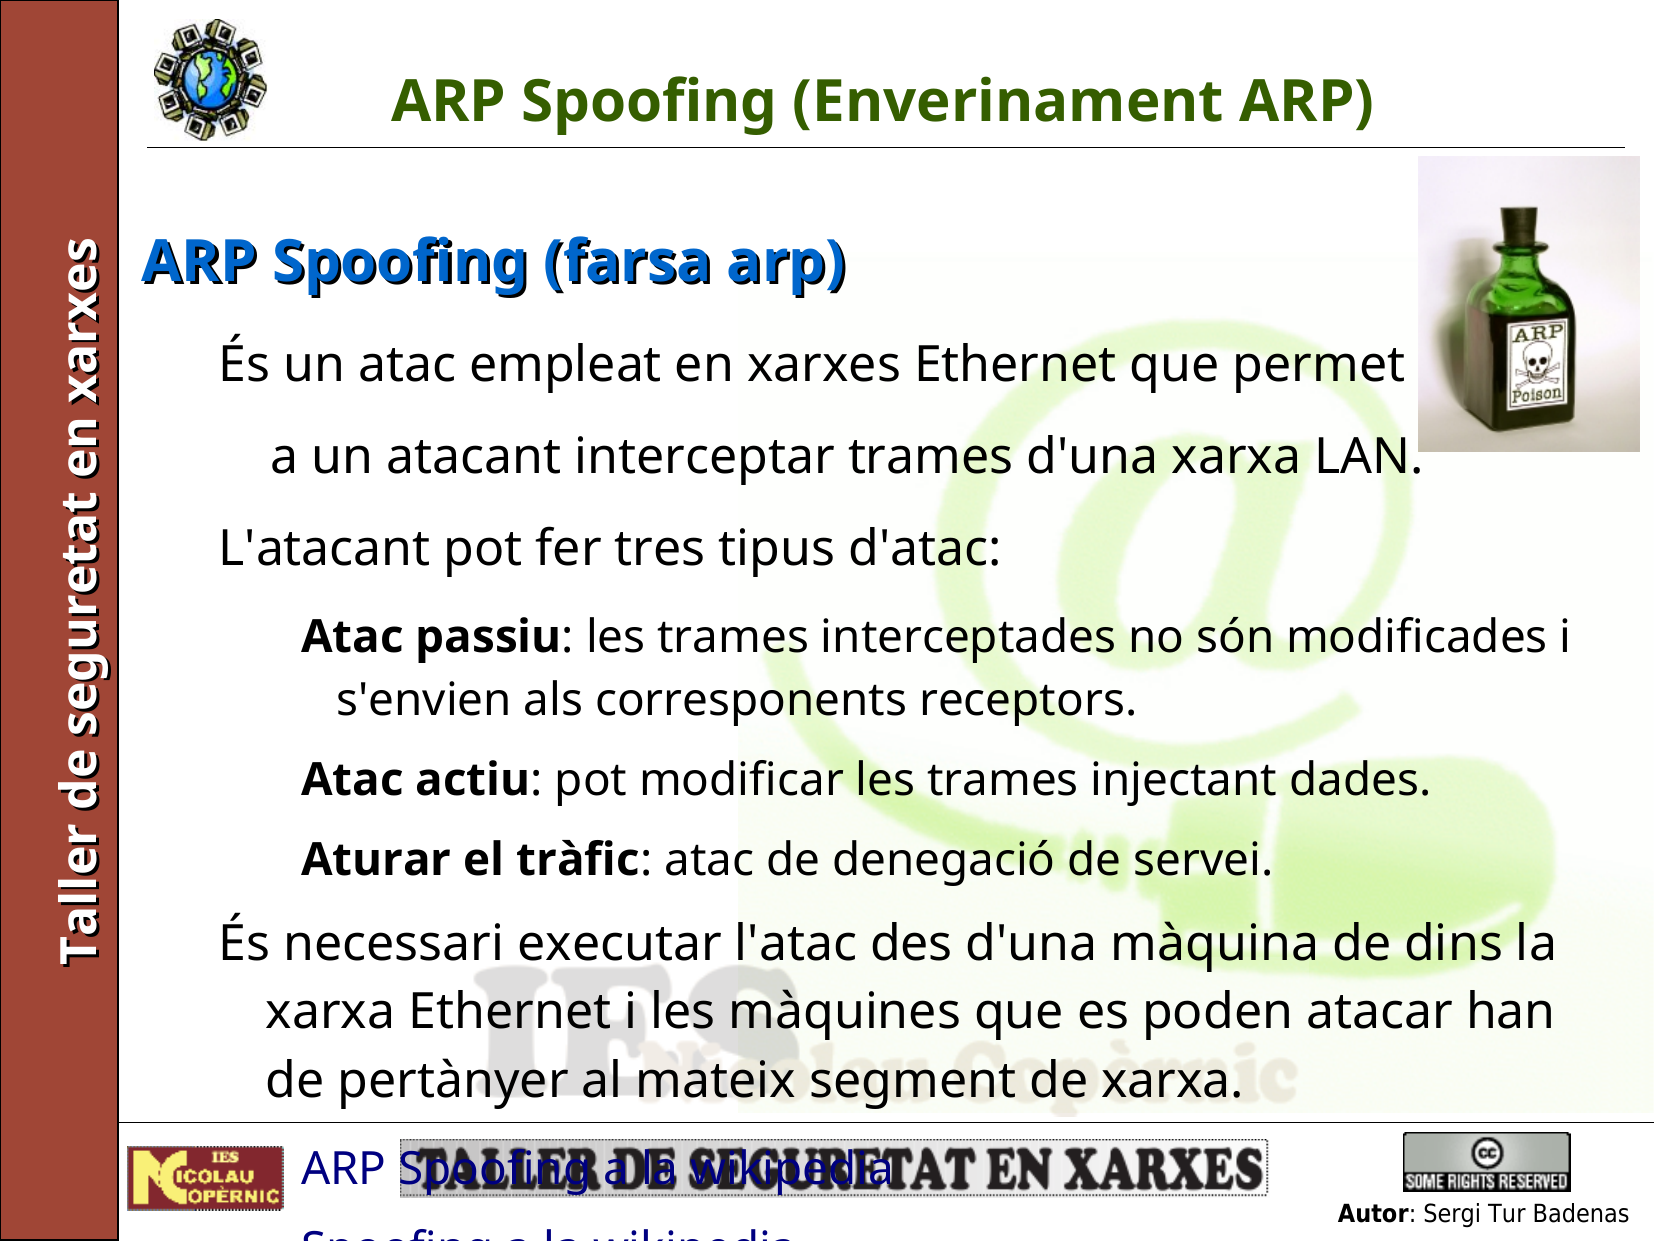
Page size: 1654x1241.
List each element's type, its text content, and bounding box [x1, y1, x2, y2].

list ARP Spoofing (farsa arp) És un atac empleat en xarxes Ethernet que permet a un atacant interceptar trames d'una xarxa LAN. L'atacant pot fer tres tipus d'atac: Atac passiu: les trames interceptades no són modificades i s'envien als corresponents receptors. Atac actiu: pot modificar les trames injectant dades. Aturar el tràfic: atac de denegació de servei. És necessari executar l'atac des d'una màquina de dins la xarxa Ethernet i les màquines que es poden atacar han de pertànyer al mateix segment de xarxa. ARP Spoofing a la wikipedia Spoofing a la wikipedia [124, 219, 1613, 1055]
picture [127, 1146, 284, 1211]
picture [466, 156, 1654, 1117]
picture [1403, 1132, 1571, 1192]
picture [154, 19, 268, 142]
title ARP Spoofing (Enverinament ARP) [200, 56, 1565, 141]
picture [400, 1139, 1270, 1198]
